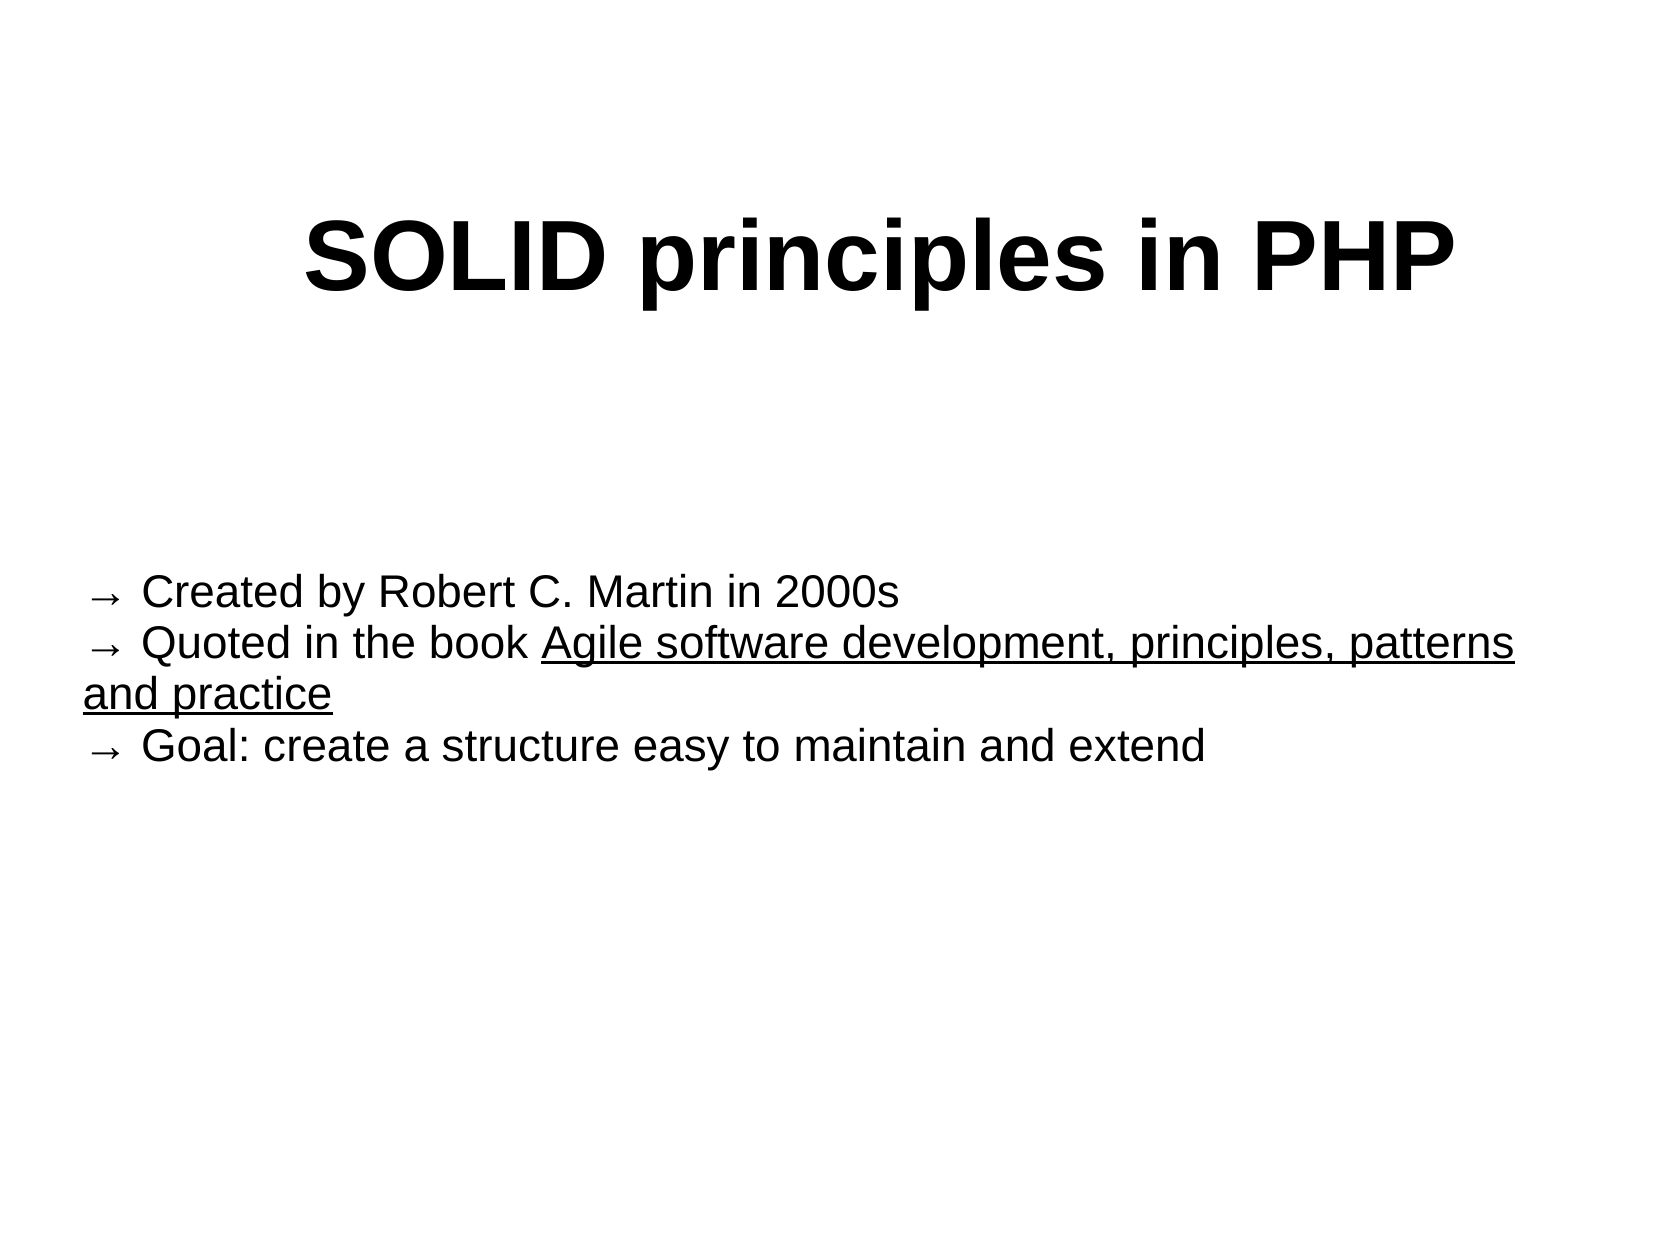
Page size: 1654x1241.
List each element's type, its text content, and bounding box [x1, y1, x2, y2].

subtitle → Created by Robert C. Martin in 2000s → Quoted in the book Agile software development, principles, patterns and practice → Goal: create a structure easy to maintain and extend [82, 526, 1571, 811]
text_box SOLID principles in PHP [259, 193, 1503, 337]
